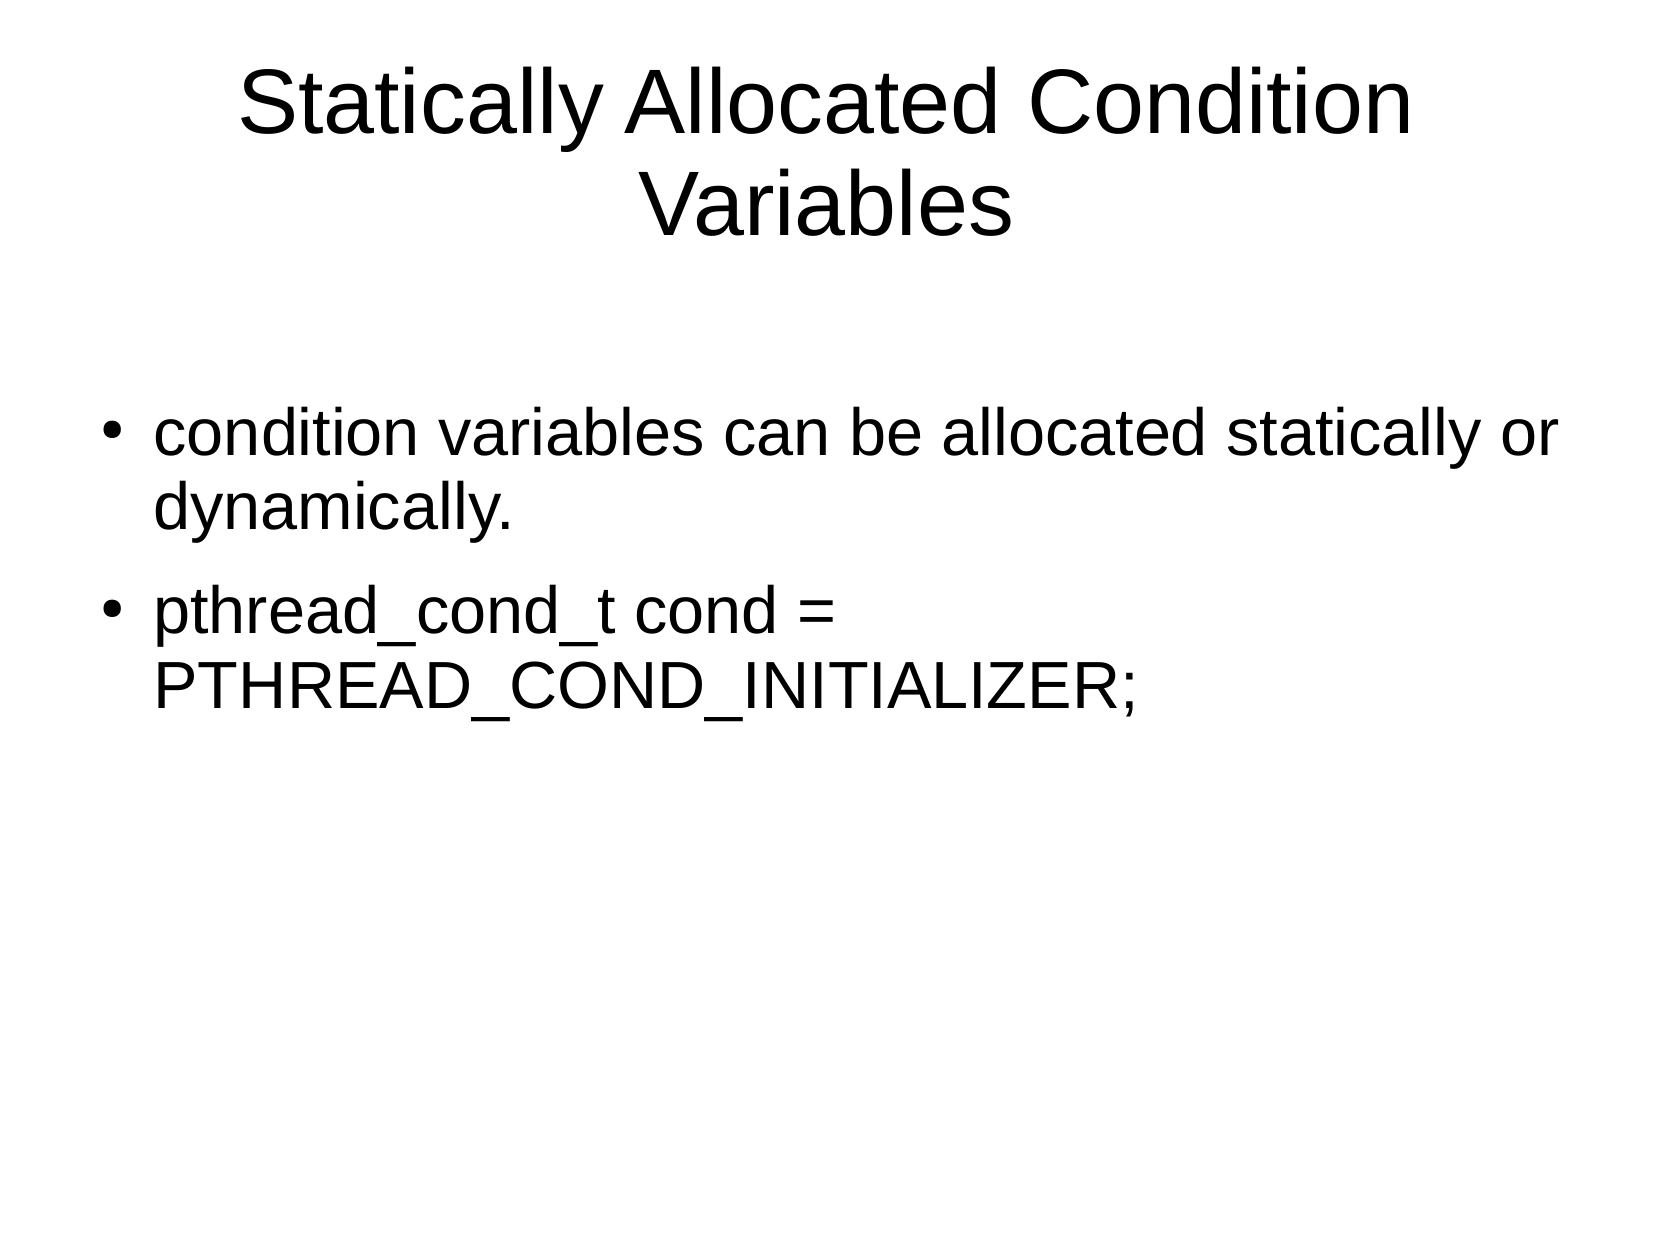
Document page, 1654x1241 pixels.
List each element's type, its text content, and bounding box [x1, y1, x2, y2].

list condition variables can be allocated statically or dynamically. pthread_cond_t cond = PTHREAD_COND_INITIALIZER; [82, 290, 1571, 1010]
title Statically Allocated Condition Variables [82, 49, 1571, 257]
